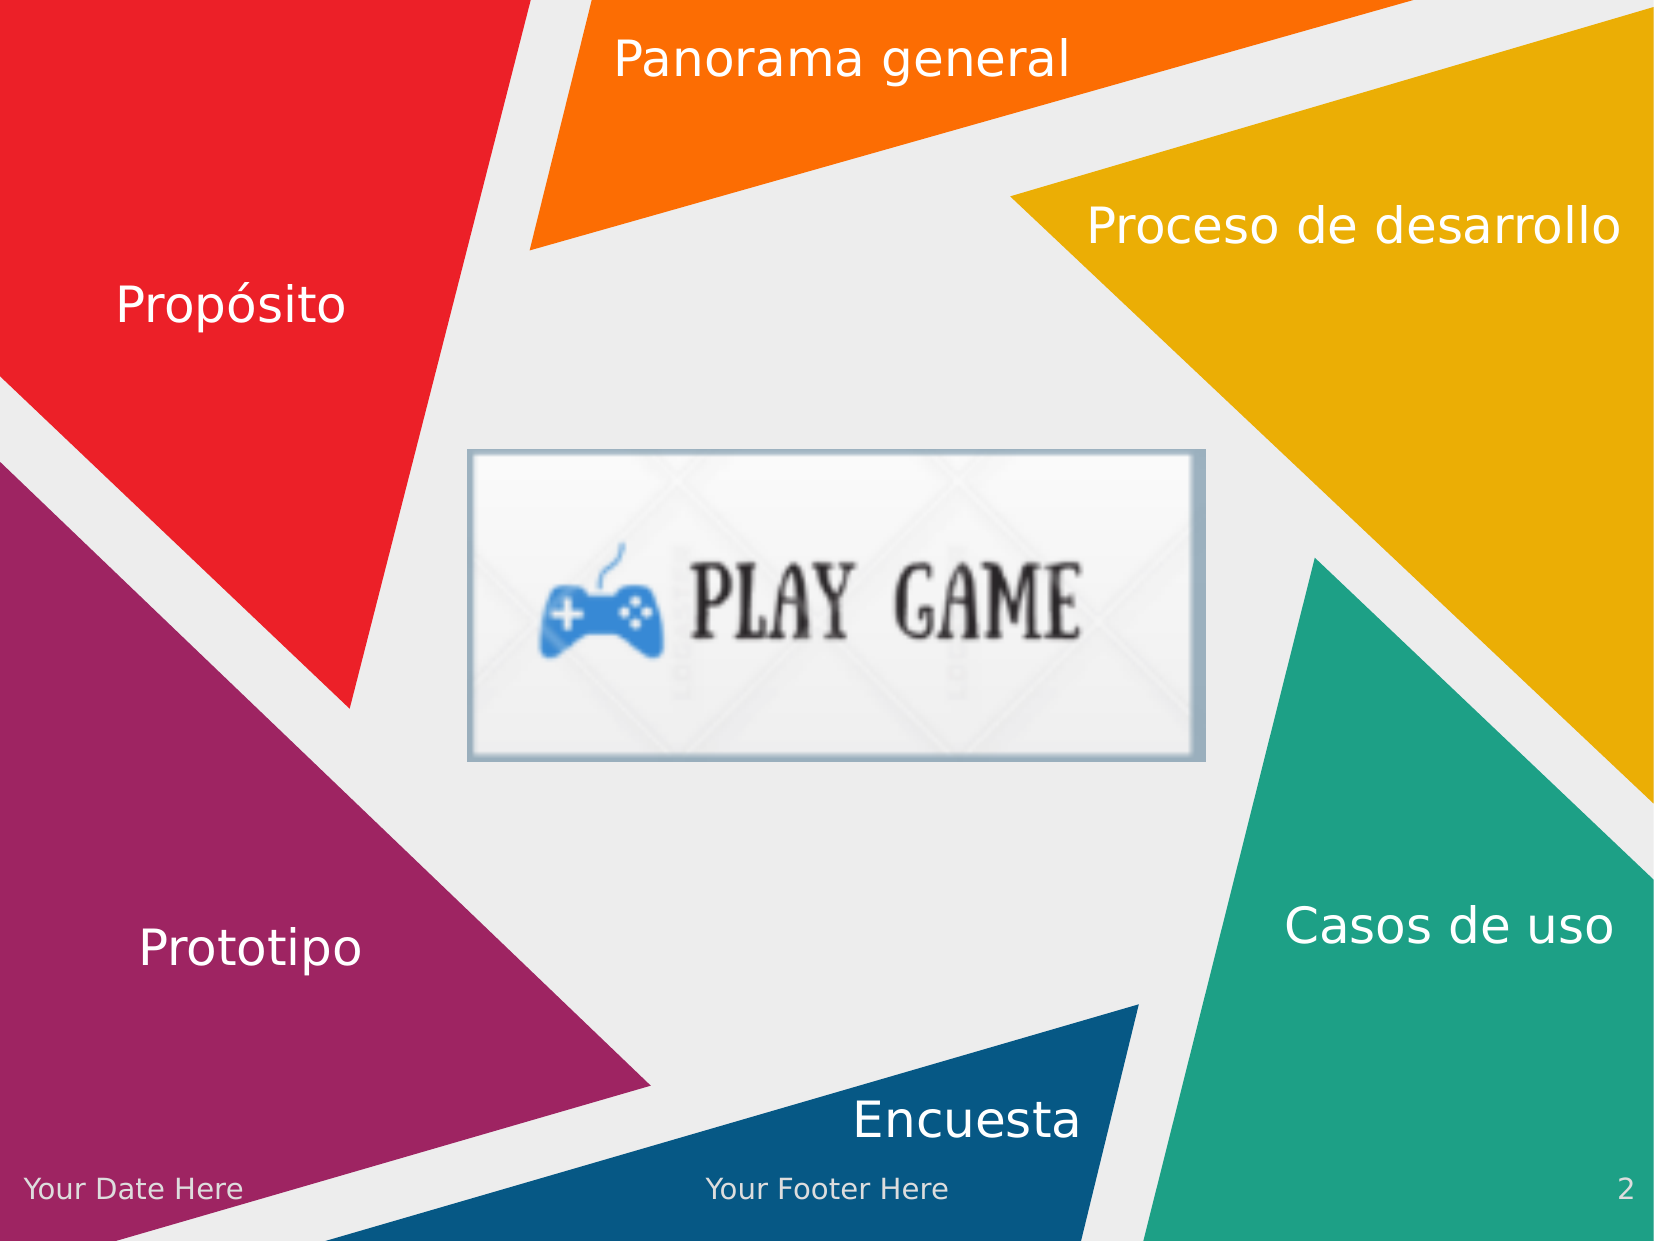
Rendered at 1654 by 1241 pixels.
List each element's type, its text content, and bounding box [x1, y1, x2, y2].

title Proceso de desarrollo [995, 122, 1654, 330]
picture [467, 449, 1206, 762]
title Prototipo [0, 844, 610, 1053]
title Encuesta [609, 1017, 1327, 1225]
title Casos de uso [1091, 822, 1654, 1030]
title Propósito [0, 201, 591, 409]
title Panorama general [484, 0, 1202, 163]
